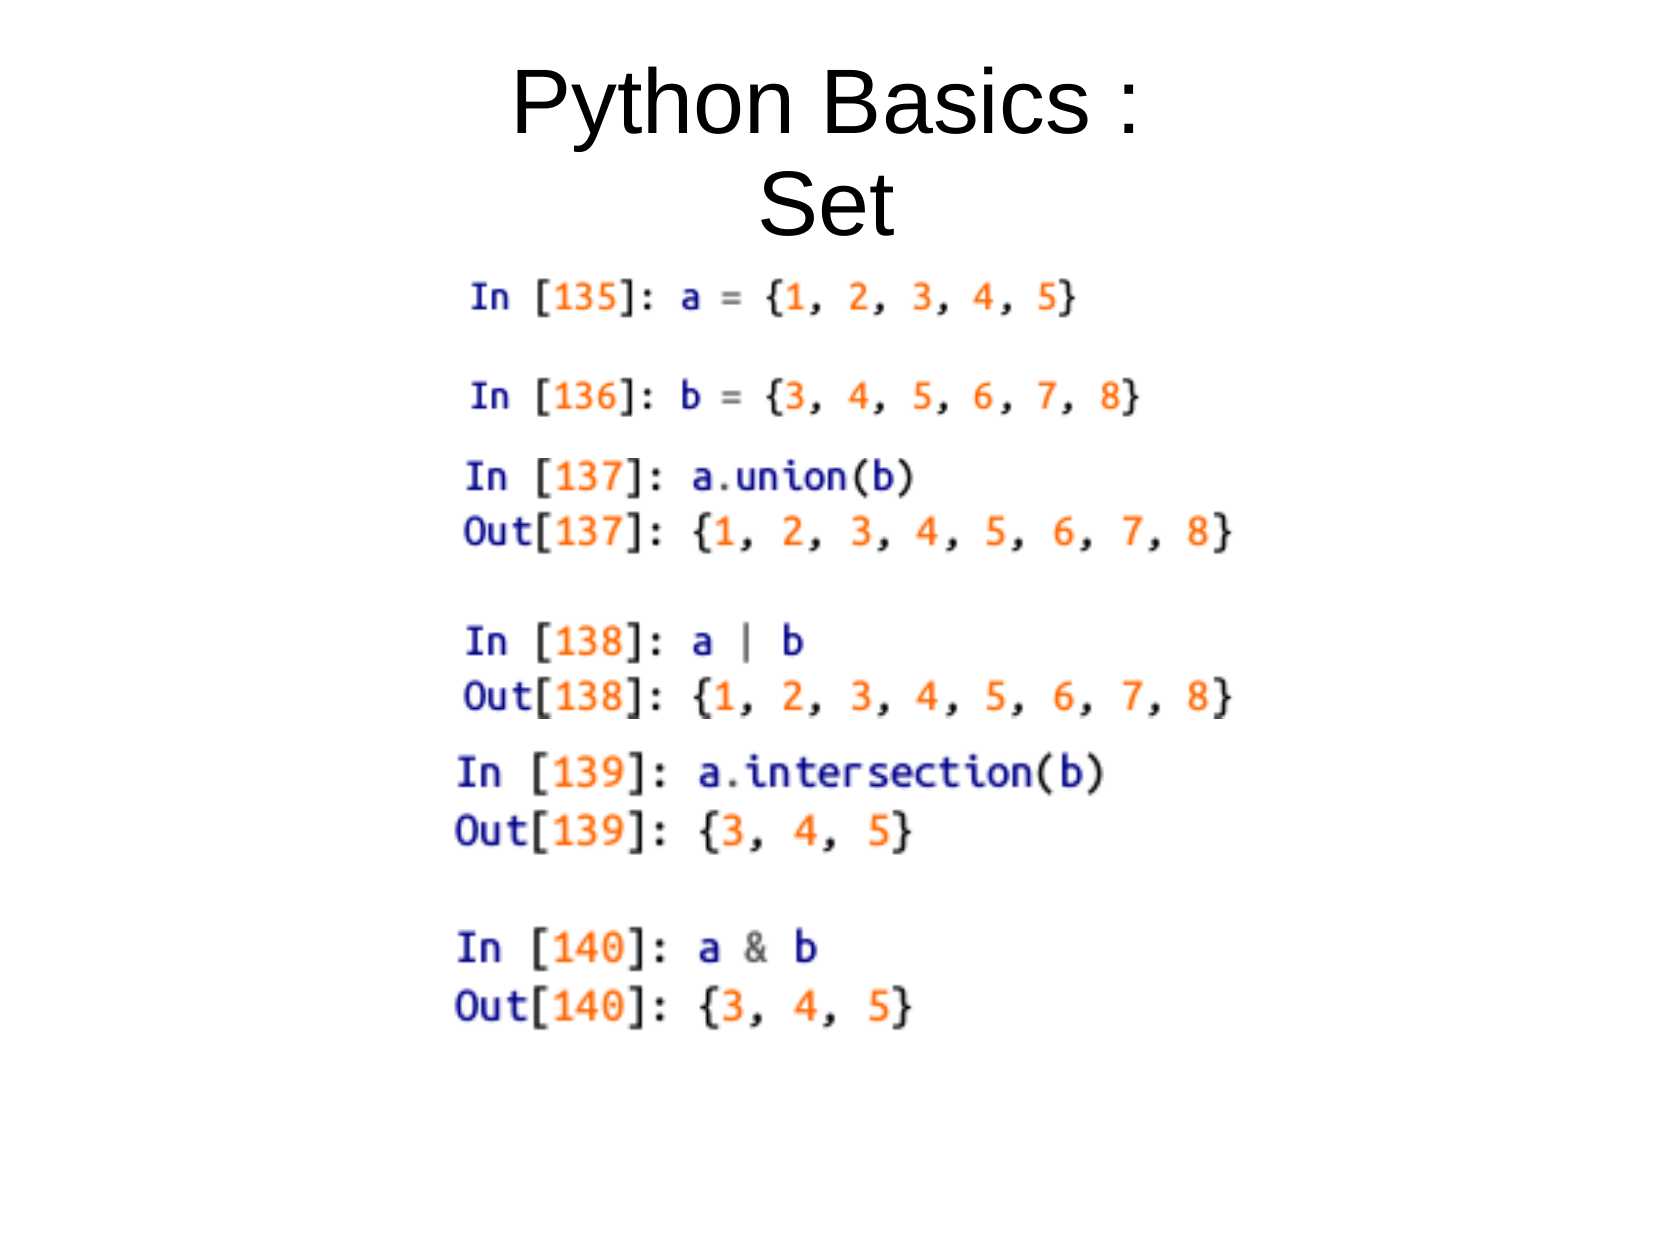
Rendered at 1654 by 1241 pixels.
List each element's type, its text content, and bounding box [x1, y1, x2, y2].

title Python Basics : Set [82, 49, 1571, 257]
picture [451, 458, 1267, 719]
picture [418, 741, 1142, 1042]
picture [457, 272, 1205, 445]
